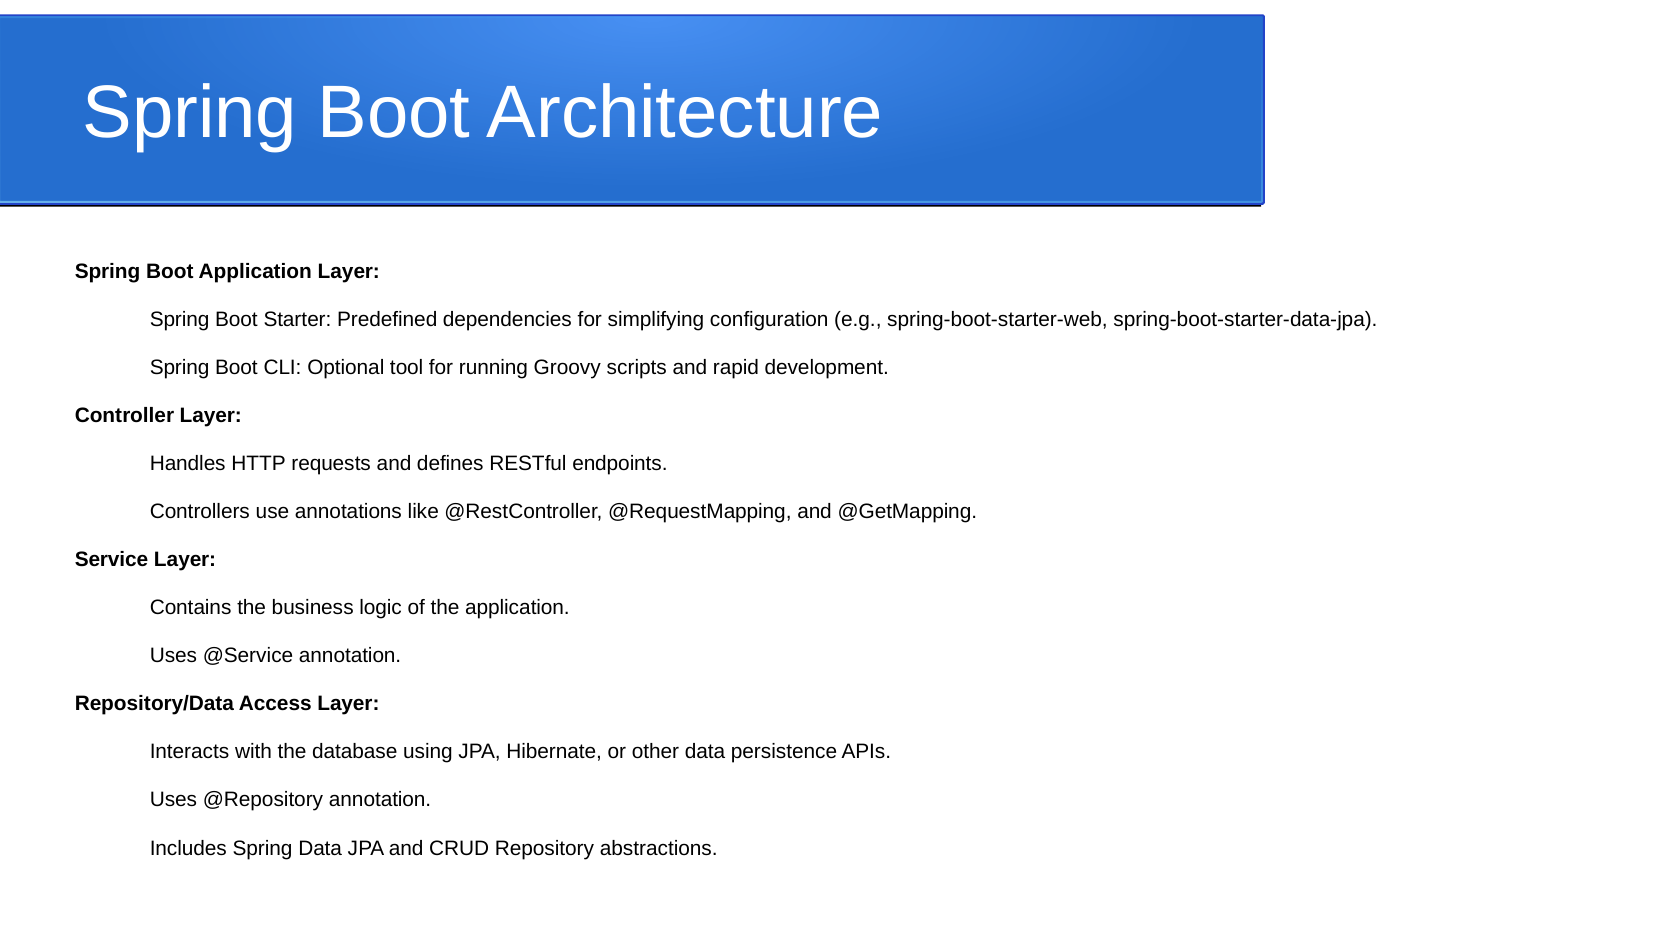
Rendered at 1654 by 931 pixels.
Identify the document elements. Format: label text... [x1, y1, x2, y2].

text_box Spring Boot Application Layer: Spring Boot Starter: Predefined dependencies for simplifying configuration (e.g., spring-boot-starter-web, spring-boot-starter-data-jpa). Spring Boot CLI: Optional tool for running Groovy scripts and rapid development. Controller Layer: Handles HTTP requests and defines RESTful endpoints. Controllers use annotations like @RestController, @RequestMapping, and @GetMapping. Service Layer: Contains the business logic of the application. Uses @Service annotation. Repository/Data Access Layer: Interacts with the database using JPA, Hibernate, or other data persistence APIs. Uses @Repository annotation. Includes Spring Data JPA and CRUD Repository abstractions. [60, 251, 1621, 916]
title Spring Boot Architecture [82, 35, 1235, 189]
